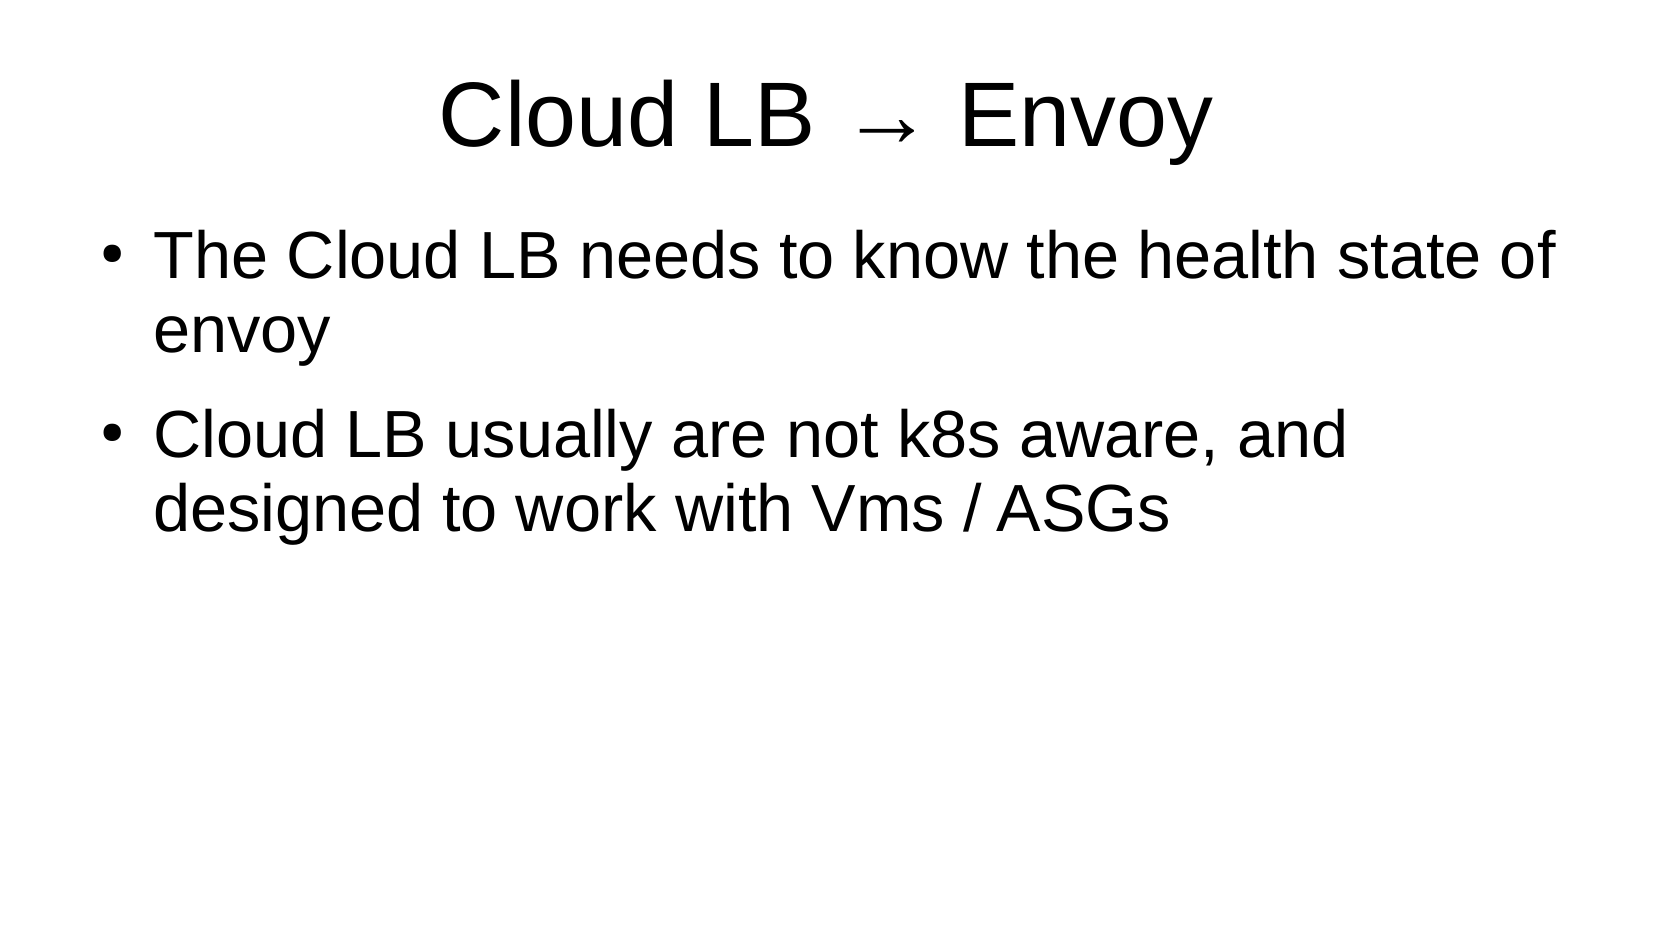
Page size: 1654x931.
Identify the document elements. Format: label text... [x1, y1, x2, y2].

title Cloud LB → Envoy [82, 37, 1571, 193]
list The Cloud LB needs to know the health state of envoy Cloud LB usually are not k8s aware, and designed to work with Vms / ASGs [82, 217, 1571, 758]
